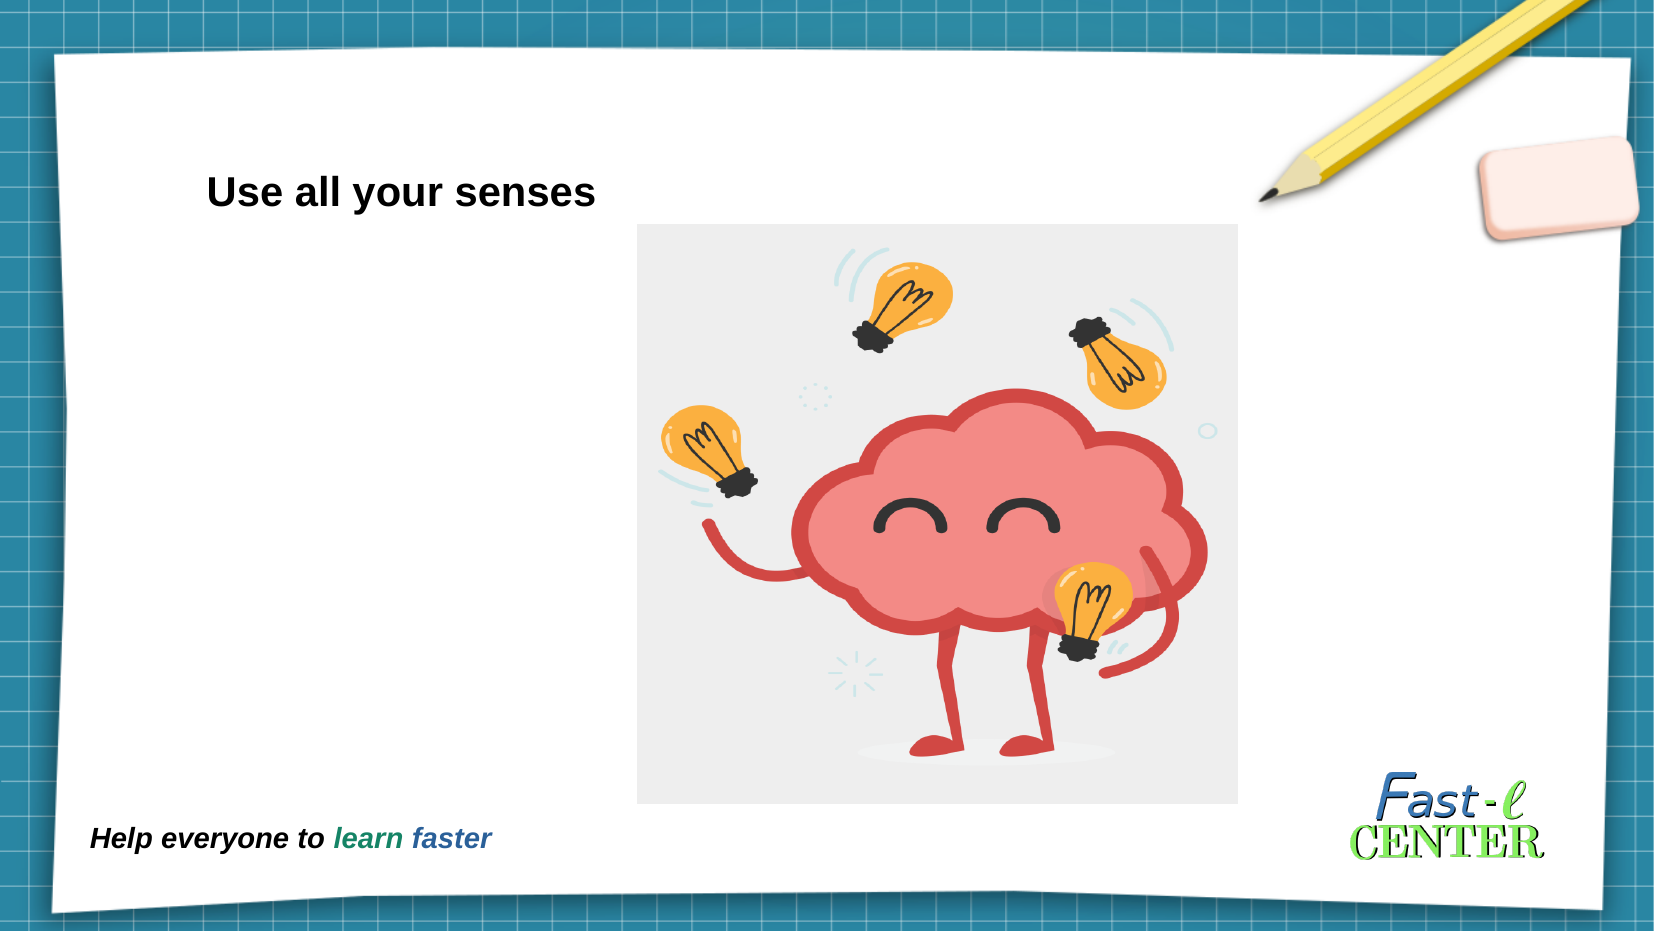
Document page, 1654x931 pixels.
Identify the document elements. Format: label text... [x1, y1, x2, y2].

text_box Use all your senses [191, 160, 676, 226]
picture [0, 0, 1654, 931]
text_box Help everyone to learn faster [75, 814, 507, 863]
